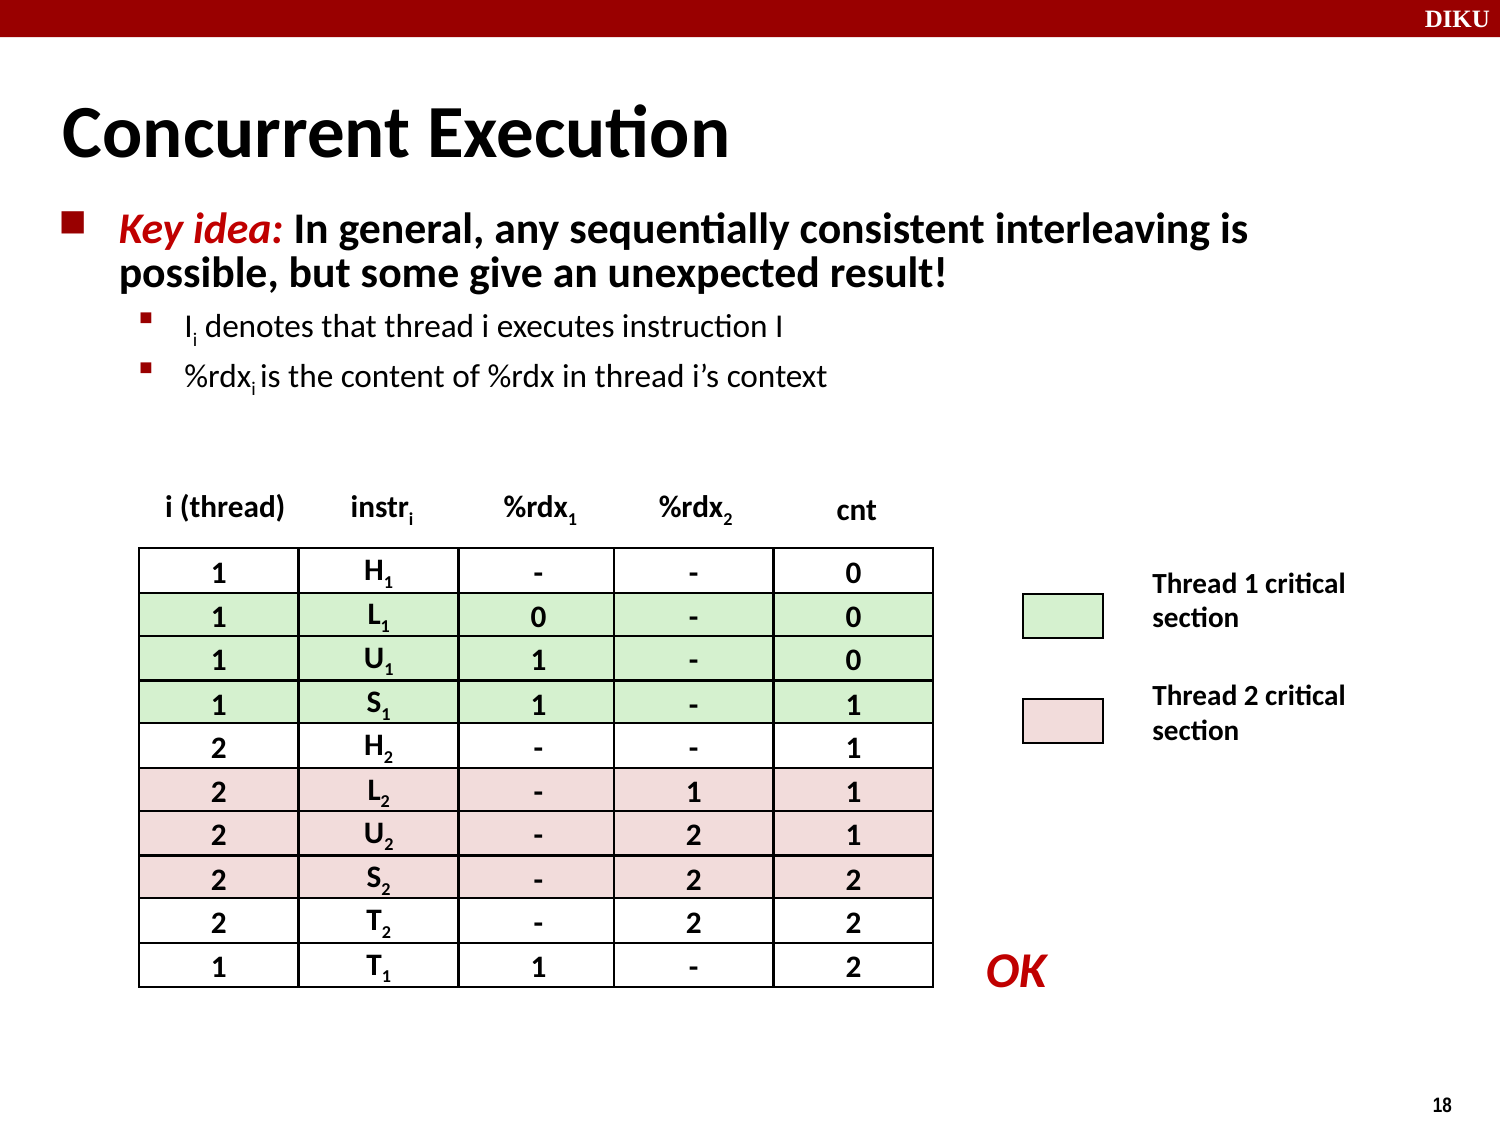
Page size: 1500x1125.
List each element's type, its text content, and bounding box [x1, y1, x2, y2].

text_box %rdx2 [636, 474, 755, 541]
text_box - [613, 723, 774, 767]
text_box 2 [613, 898, 774, 942]
text_box H1 [299, 548, 458, 592]
text_box U1 [299, 635, 458, 680]
text_box T2 [299, 898, 458, 942]
text_box 1 [774, 723, 934, 767]
text_box 2 [138, 855, 299, 898]
text_box i (thread) [138, 475, 313, 535]
text_box - [458, 723, 613, 767]
text_box 2 [138, 810, 299, 855]
text_box 1 [458, 942, 613, 988]
text_box H2 [299, 723, 458, 767]
text_box 1 [458, 635, 613, 680]
text_box 2 [774, 855, 934, 898]
text_box 1 [138, 680, 299, 723]
text_box Key idea: In general, any sequentially consistent interleaving is possible, but some give an unexpected result! Ii denotes that thread i executes instruction I %rdxi is the content of %rdx in thread i’s context [47, 200, 1411, 439]
text_box - [458, 855, 613, 898]
text_box 2 [774, 898, 934, 942]
text_box 0 [774, 548, 934, 592]
text_box - [458, 898, 613, 942]
text_box - [613, 592, 774, 635]
text_box - [458, 548, 613, 592]
text_box cnt [817, 477, 896, 538]
text_box 2 [774, 942, 934, 988]
text_box 2 [613, 855, 774, 898]
text_box - [458, 767, 613, 810]
text_box S2 [299, 855, 458, 898]
text_box [1023, 698, 1104, 743]
text_box 2 [138, 723, 299, 767]
text_box S1 [299, 680, 458, 723]
text_box 1 [138, 942, 299, 988]
text_box L2 [299, 767, 458, 810]
text_box 2 [138, 898, 299, 942]
text_box 1 [774, 767, 934, 810]
text_box 1 [458, 680, 613, 723]
text_box 2 [138, 767, 299, 810]
text_box L1 [299, 592, 458, 635]
text_box [1023, 593, 1104, 639]
text_box 0 [774, 592, 934, 635]
text_box 0 [458, 592, 613, 635]
text_box 1 [613, 767, 774, 810]
text_box Concurrent Execution [48, 80, 1134, 175]
text_box Thread 2 critical section [1137, 668, 1400, 774]
text_box 1 [774, 810, 934, 855]
text_box 1 [774, 680, 934, 723]
text_box OK [971, 930, 1062, 1005]
text_box Thread 1 critical section [1137, 556, 1400, 662]
text_box 1 [138, 548, 299, 592]
text_box U2 [299, 810, 458, 855]
text_box 1 [138, 592, 299, 635]
text_box - [613, 548, 774, 592]
text_box T1 [299, 942, 458, 988]
text_box %rdx1 [481, 474, 600, 541]
text_box - [458, 810, 613, 855]
text_box 2 [613, 810, 774, 855]
text_box 0 [774, 635, 934, 680]
text_box - [613, 942, 774, 988]
text_box - [613, 680, 774, 723]
text_box 1 [138, 635, 299, 680]
text_box instri [329, 474, 435, 541]
text_box - [613, 635, 774, 680]
